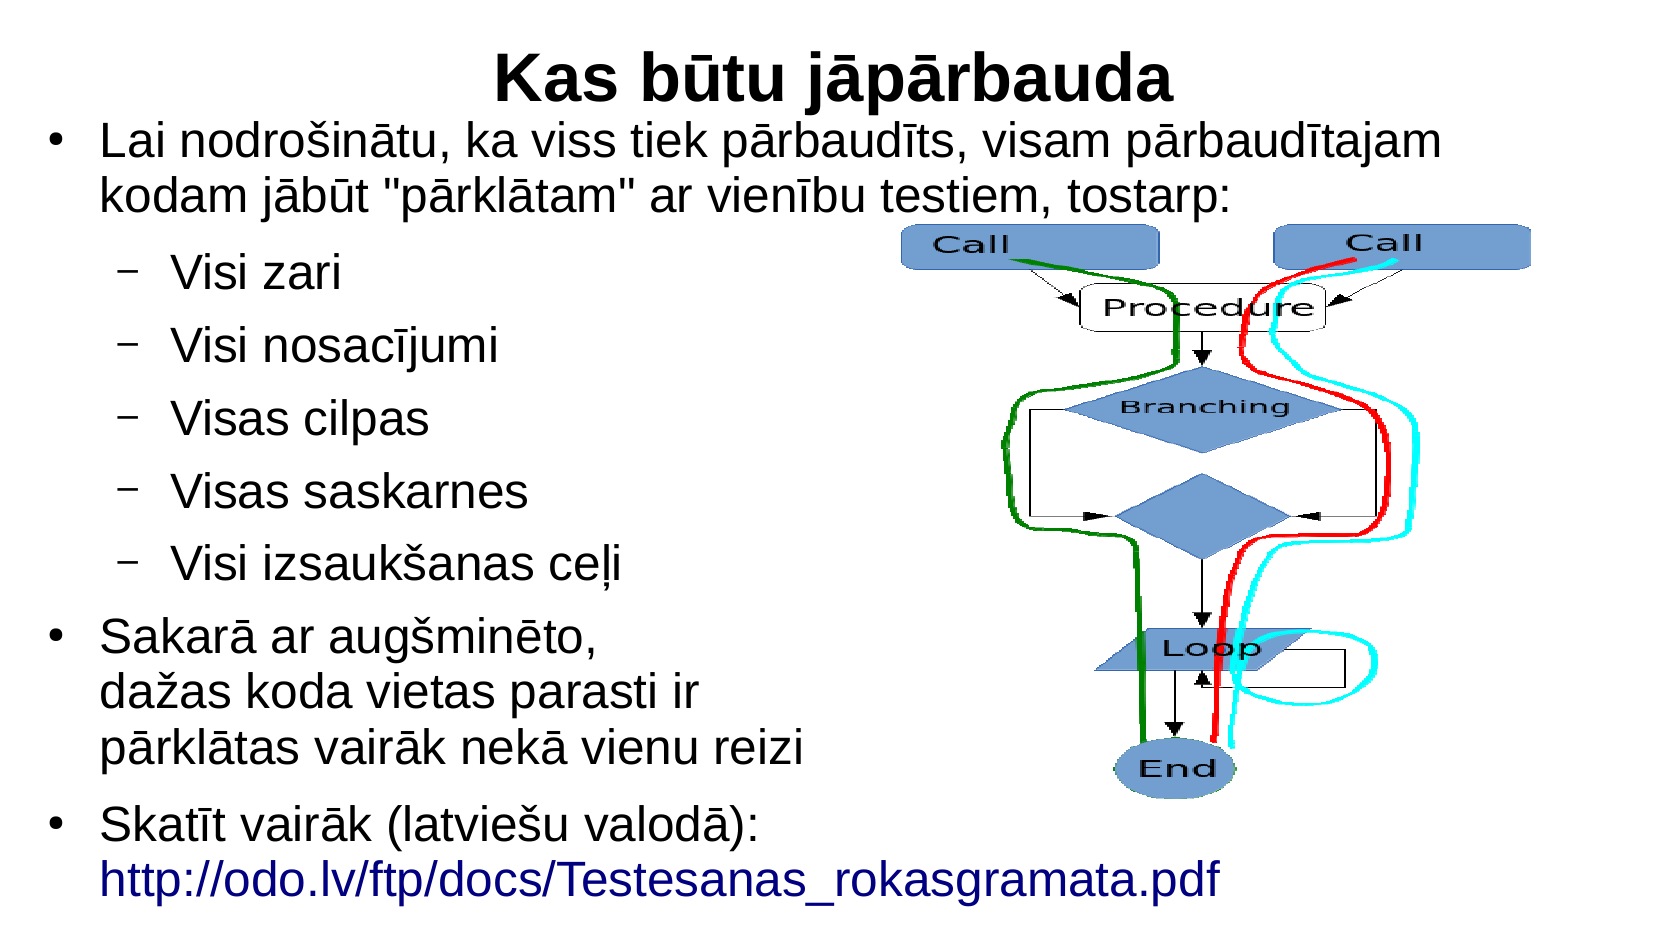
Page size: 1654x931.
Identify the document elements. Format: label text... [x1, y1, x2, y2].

title Kas būtu jāpārbauda [90, 22, 1579, 132]
picture [901, 224, 1531, 799]
list Lai nodrošinātu, ka viss tiek pārbaudīts, visam pārbaudītajam kodam jābūt "pārklātam" ar vienību testiem, tostarp: Visi zari Visi nosacījumi Visas cilpas Visas saskarnes Visi izsaukšanas ceļi Sakarā ar augšminēto, dažas koda vietas parasti ir pārklātas vairāk nekā vienu reizi Skatīt vairāk (latviešu valodā): http://odo.lv/ftp/docs/Testesanas_rokasgramata.pdf [29, 112, 1486, 912]
